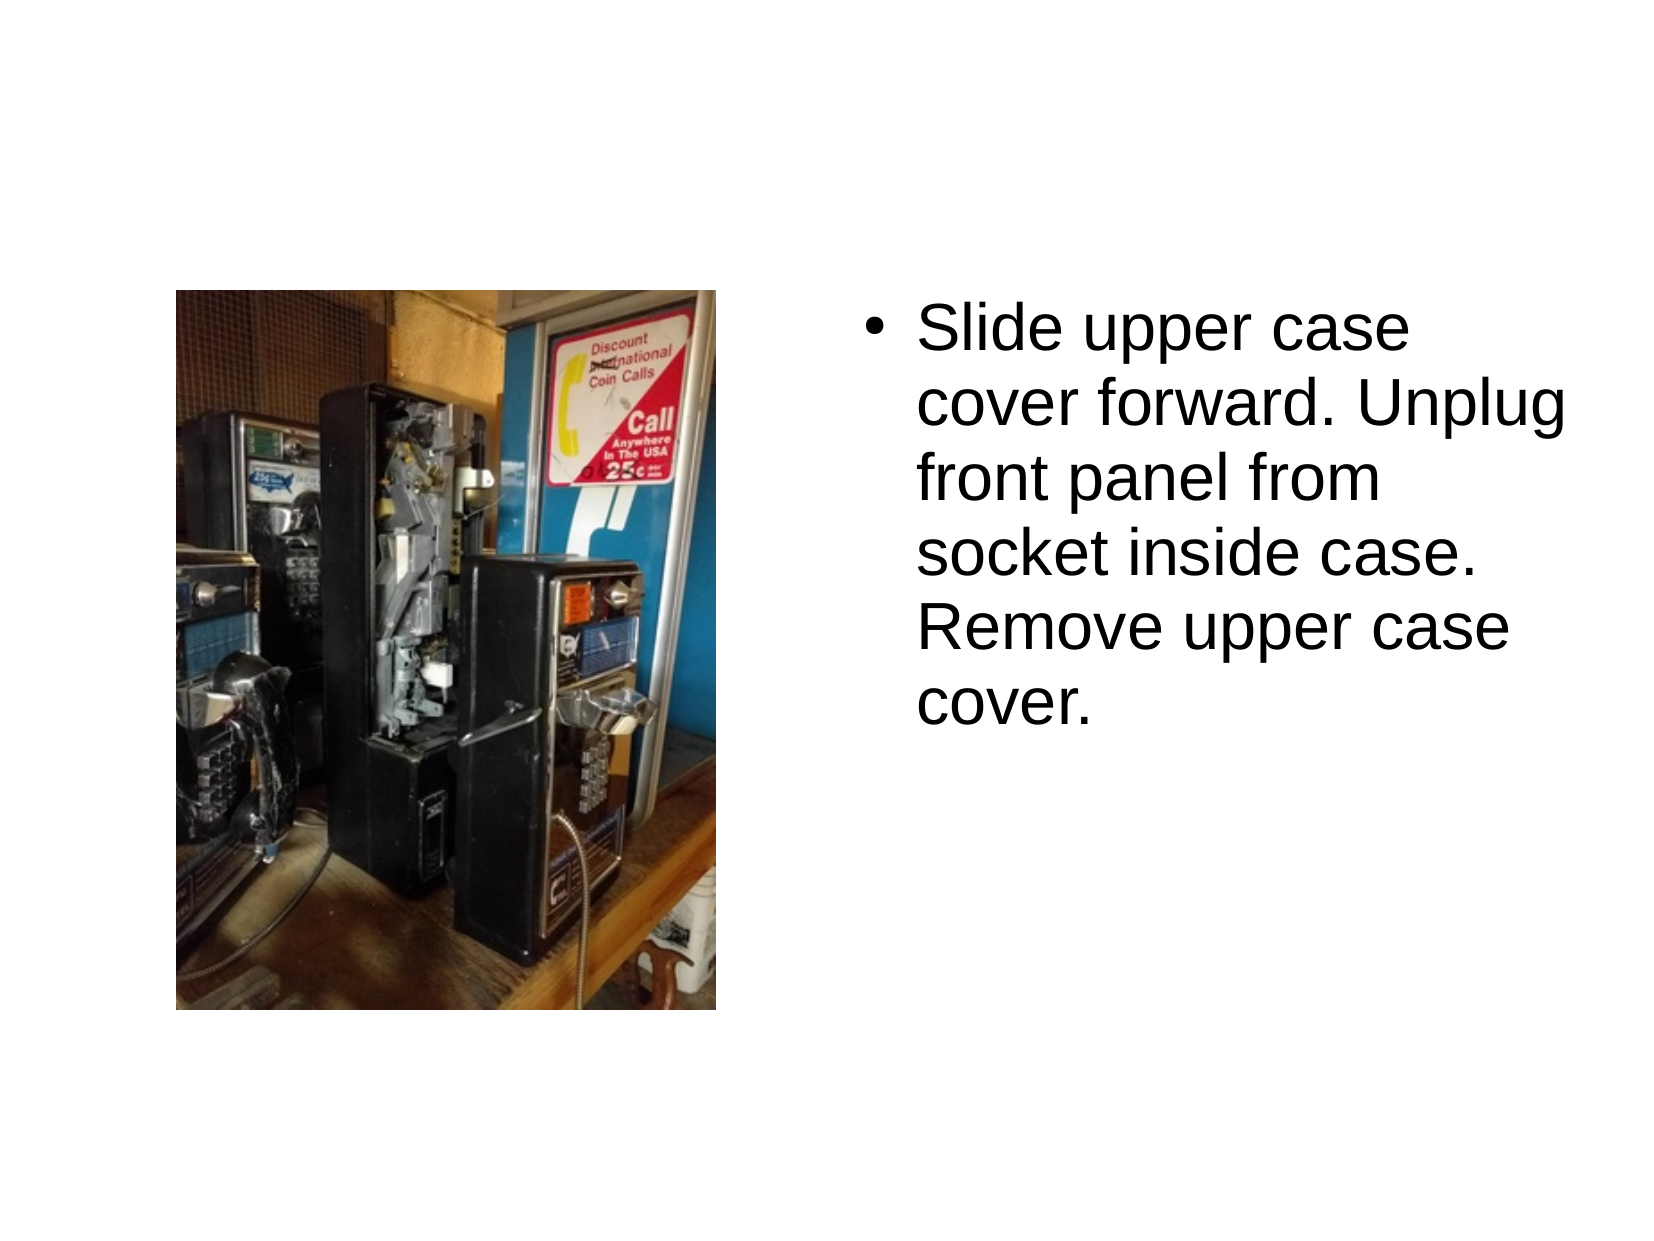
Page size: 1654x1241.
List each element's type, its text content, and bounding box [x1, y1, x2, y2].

list Slide upper case cover forward. Unplug front panel from socket inside case. Remove upper case cover. [845, 290, 1572, 1010]
picture [176, 290, 716, 1010]
